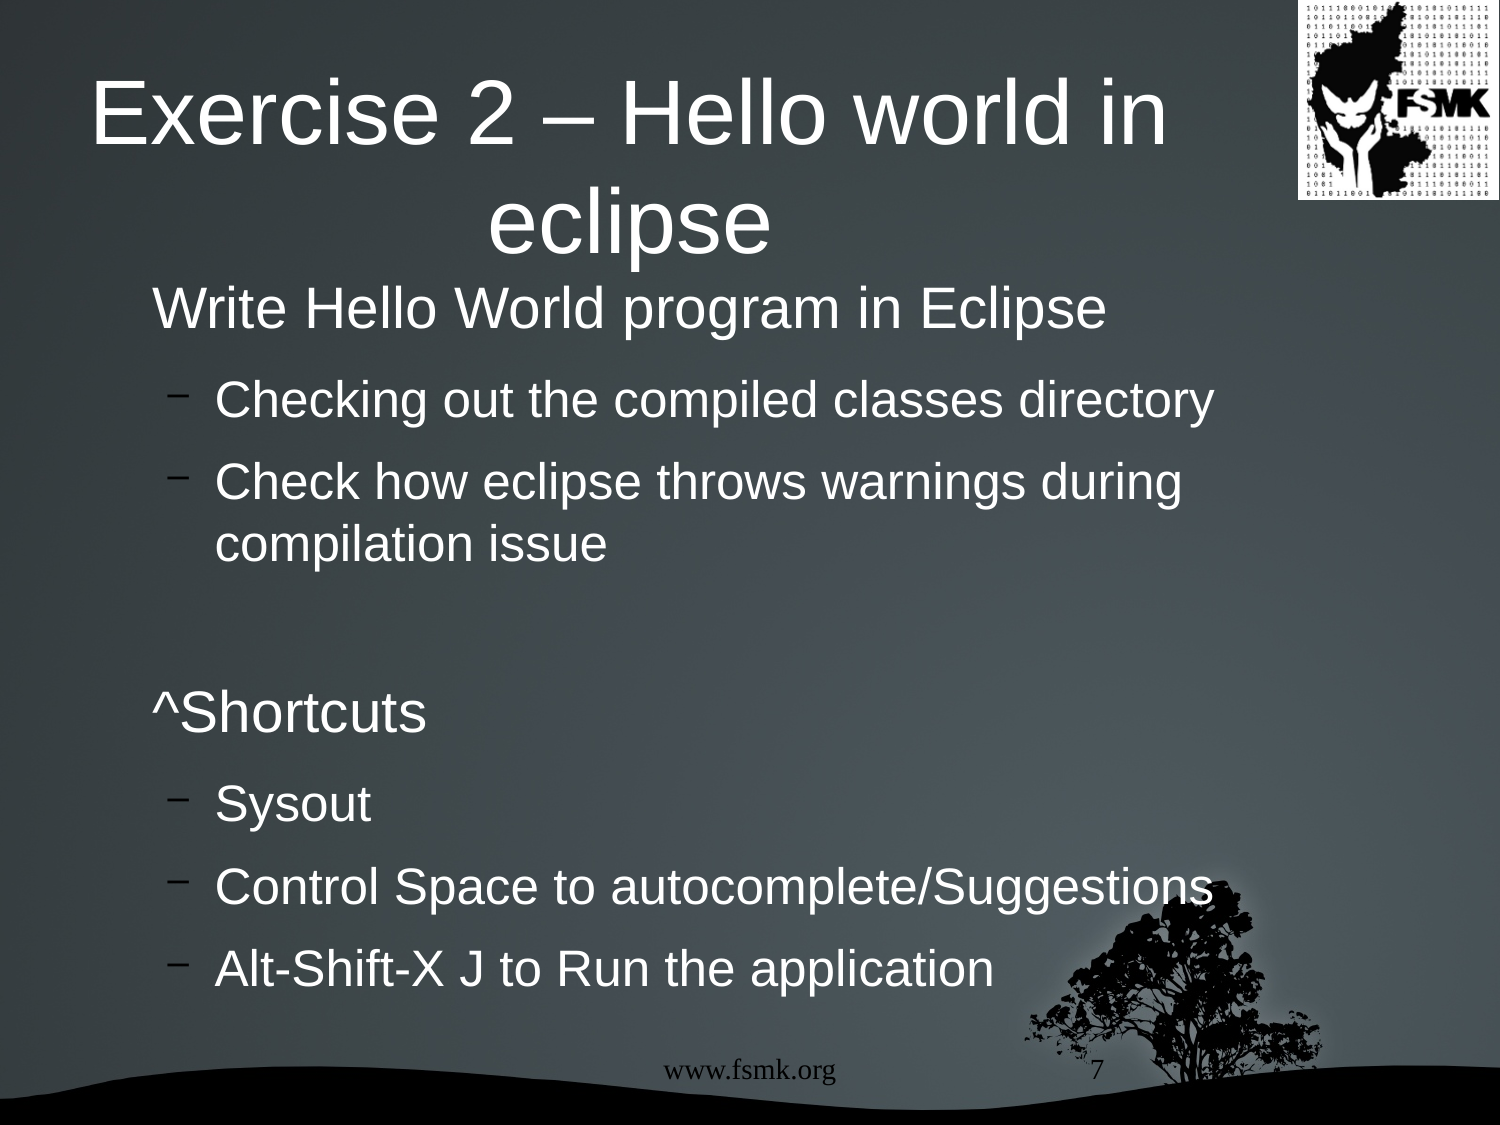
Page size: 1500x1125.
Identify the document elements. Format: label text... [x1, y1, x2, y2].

title Exercise 2 – Hello world in eclipse [75, 45, 1425, 233]
picture [0, 0, 1500, 1125]
text_box <number> [1074, 1042, 1425, 1103]
list Write Hello World program in Eclipse Checking out the compiled classes directory Check how eclipse throws warnings during compilation issue ^Shortcuts Sysout Control Space to autocomplete/Suggestions Alt-Shift-X J to Run the application [75, 262, 1425, 1005]
text_box www.fsmk.org [512, 1042, 988, 1103]
